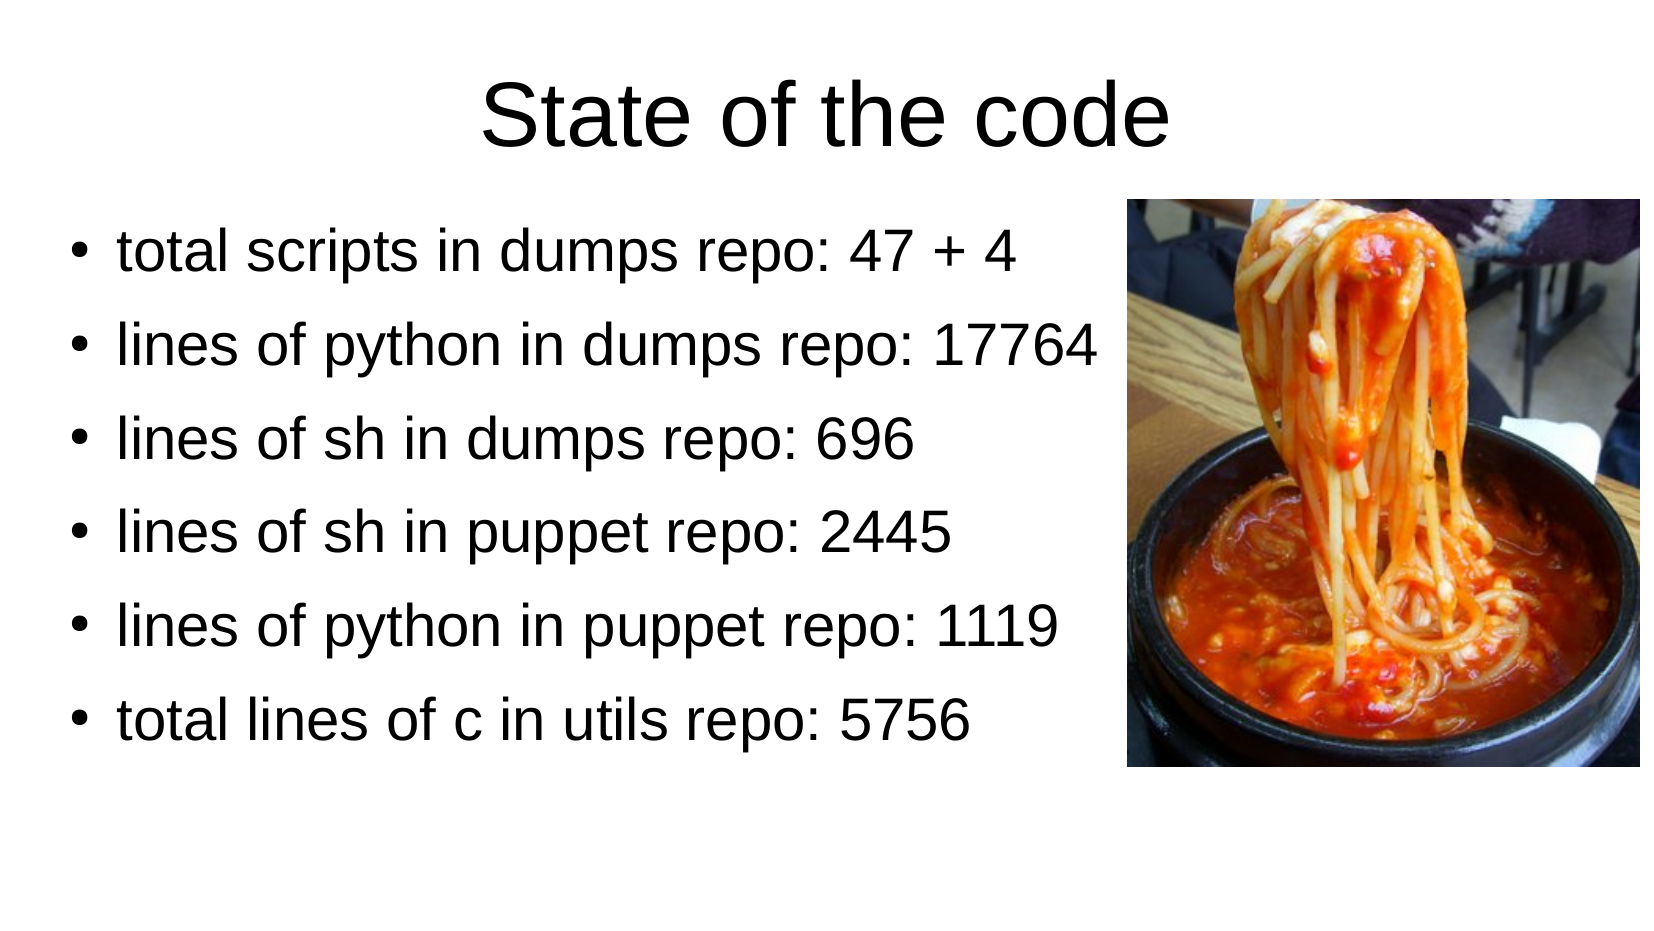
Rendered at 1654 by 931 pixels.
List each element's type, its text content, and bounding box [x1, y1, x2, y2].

picture [1127, 199, 1640, 767]
list total scripts in dumps repo: 47 + 4 lines of python in dumps repo: 17764 lines of sh in dumps repo: 696 lines of sh in puppet repo: 2445 lines of python in puppet repo: 1119 total lines of c in utils repo: 5756 [53, 217, 1127, 758]
title State of the code [82, 37, 1571, 193]
